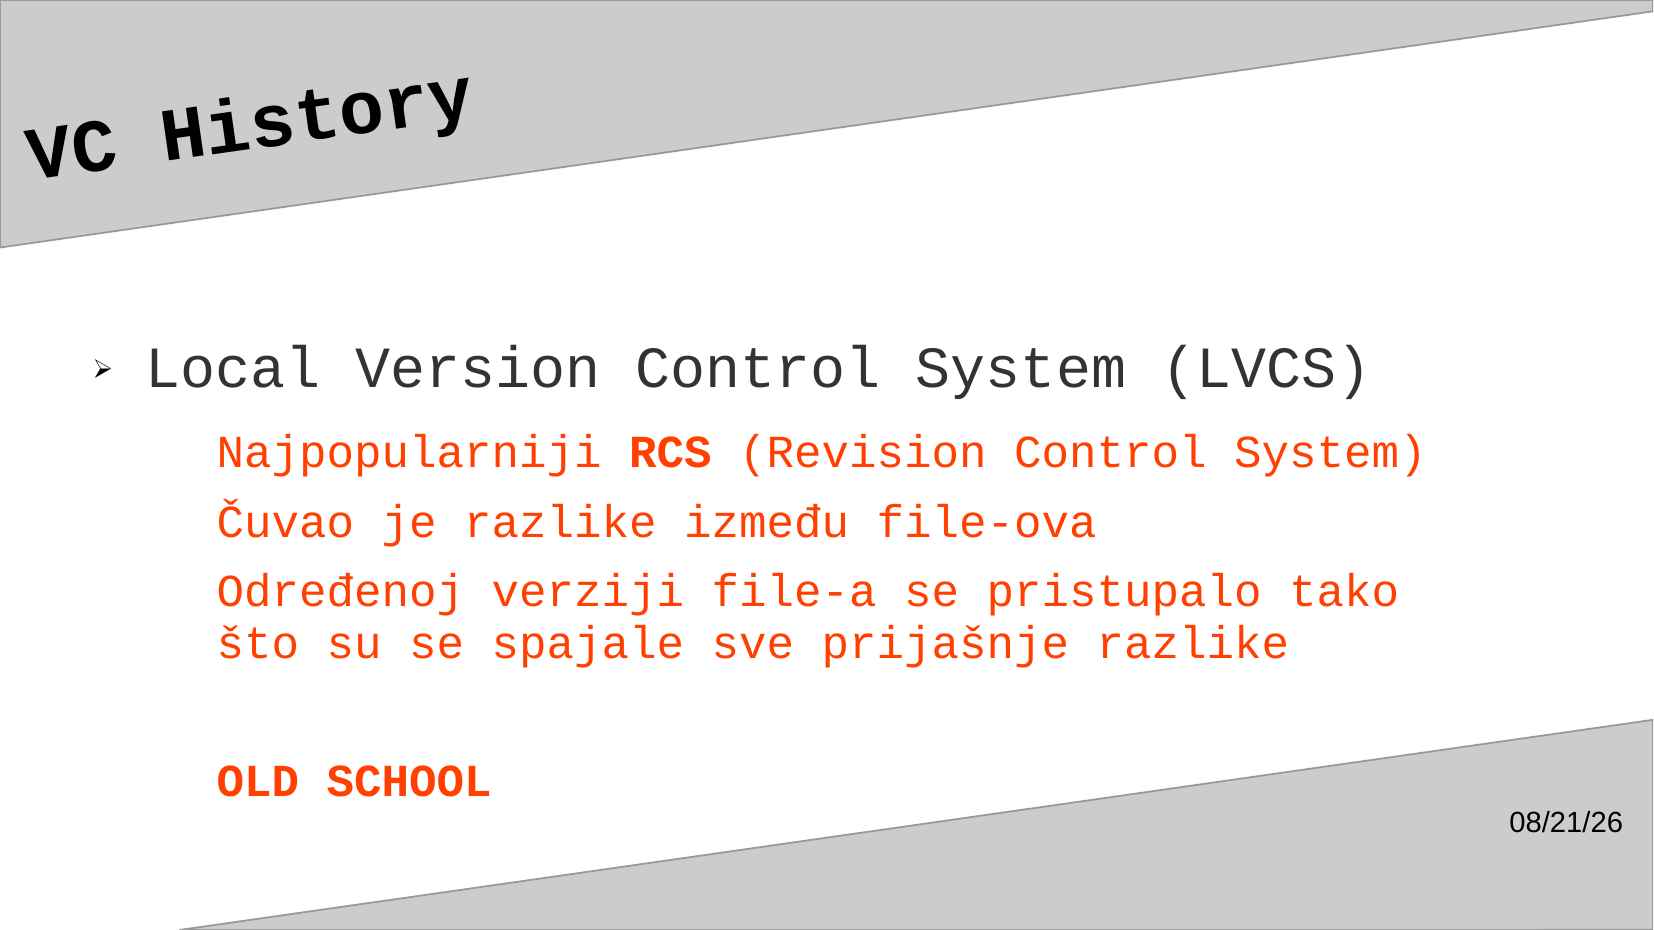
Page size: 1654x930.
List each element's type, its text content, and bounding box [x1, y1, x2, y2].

list Local Version Control System (LVCS) Najpopularniji RCS (Revision Control System) Čuvao je razlike između file-ova Određenoj verziji file-a se pristupalo tako što su se spajale sve prijašnje razlike OLD SCHOOL [74, 247, 1462, 825]
title VC History [16, 0, 1501, 239]
